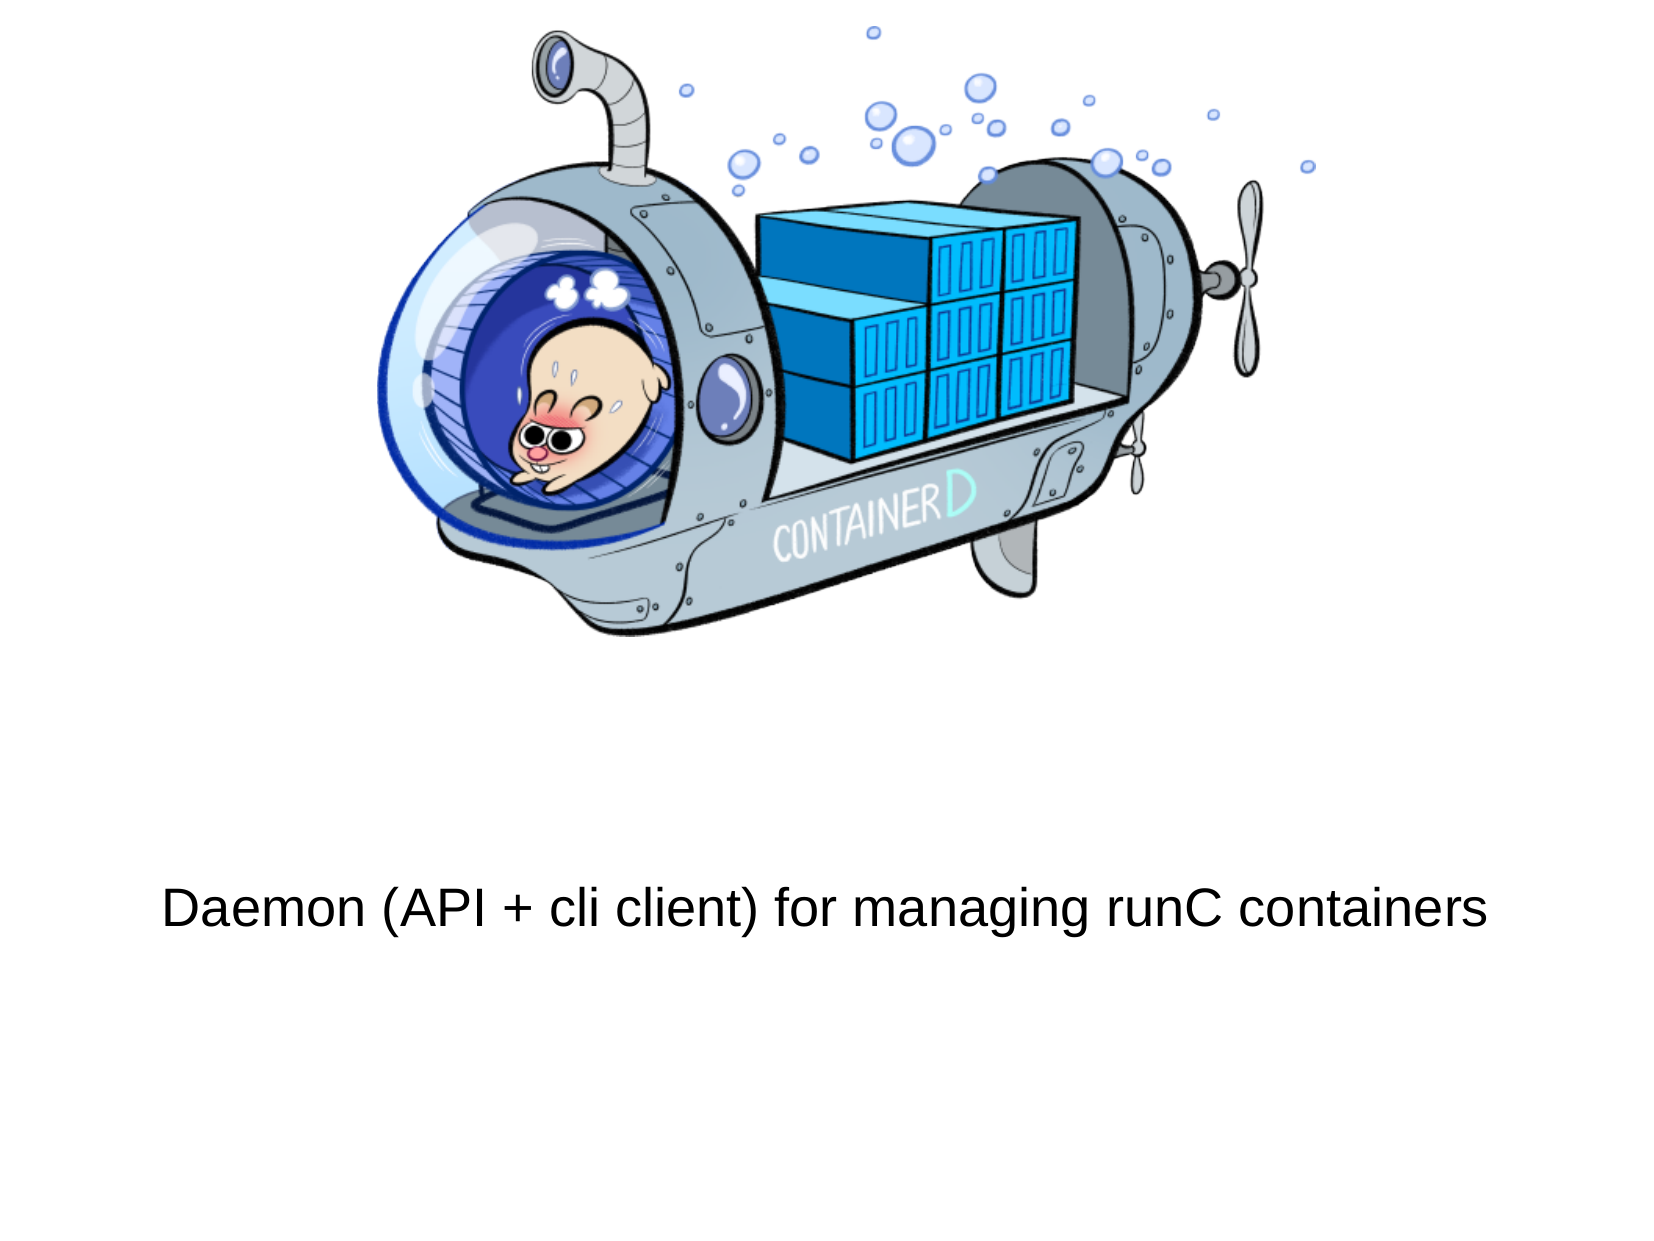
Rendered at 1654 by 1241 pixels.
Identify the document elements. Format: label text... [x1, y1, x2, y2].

text_box Daemon (API + cli client) for managing runC containers [147, 870, 1507, 946]
picture [377, 26, 1316, 638]
